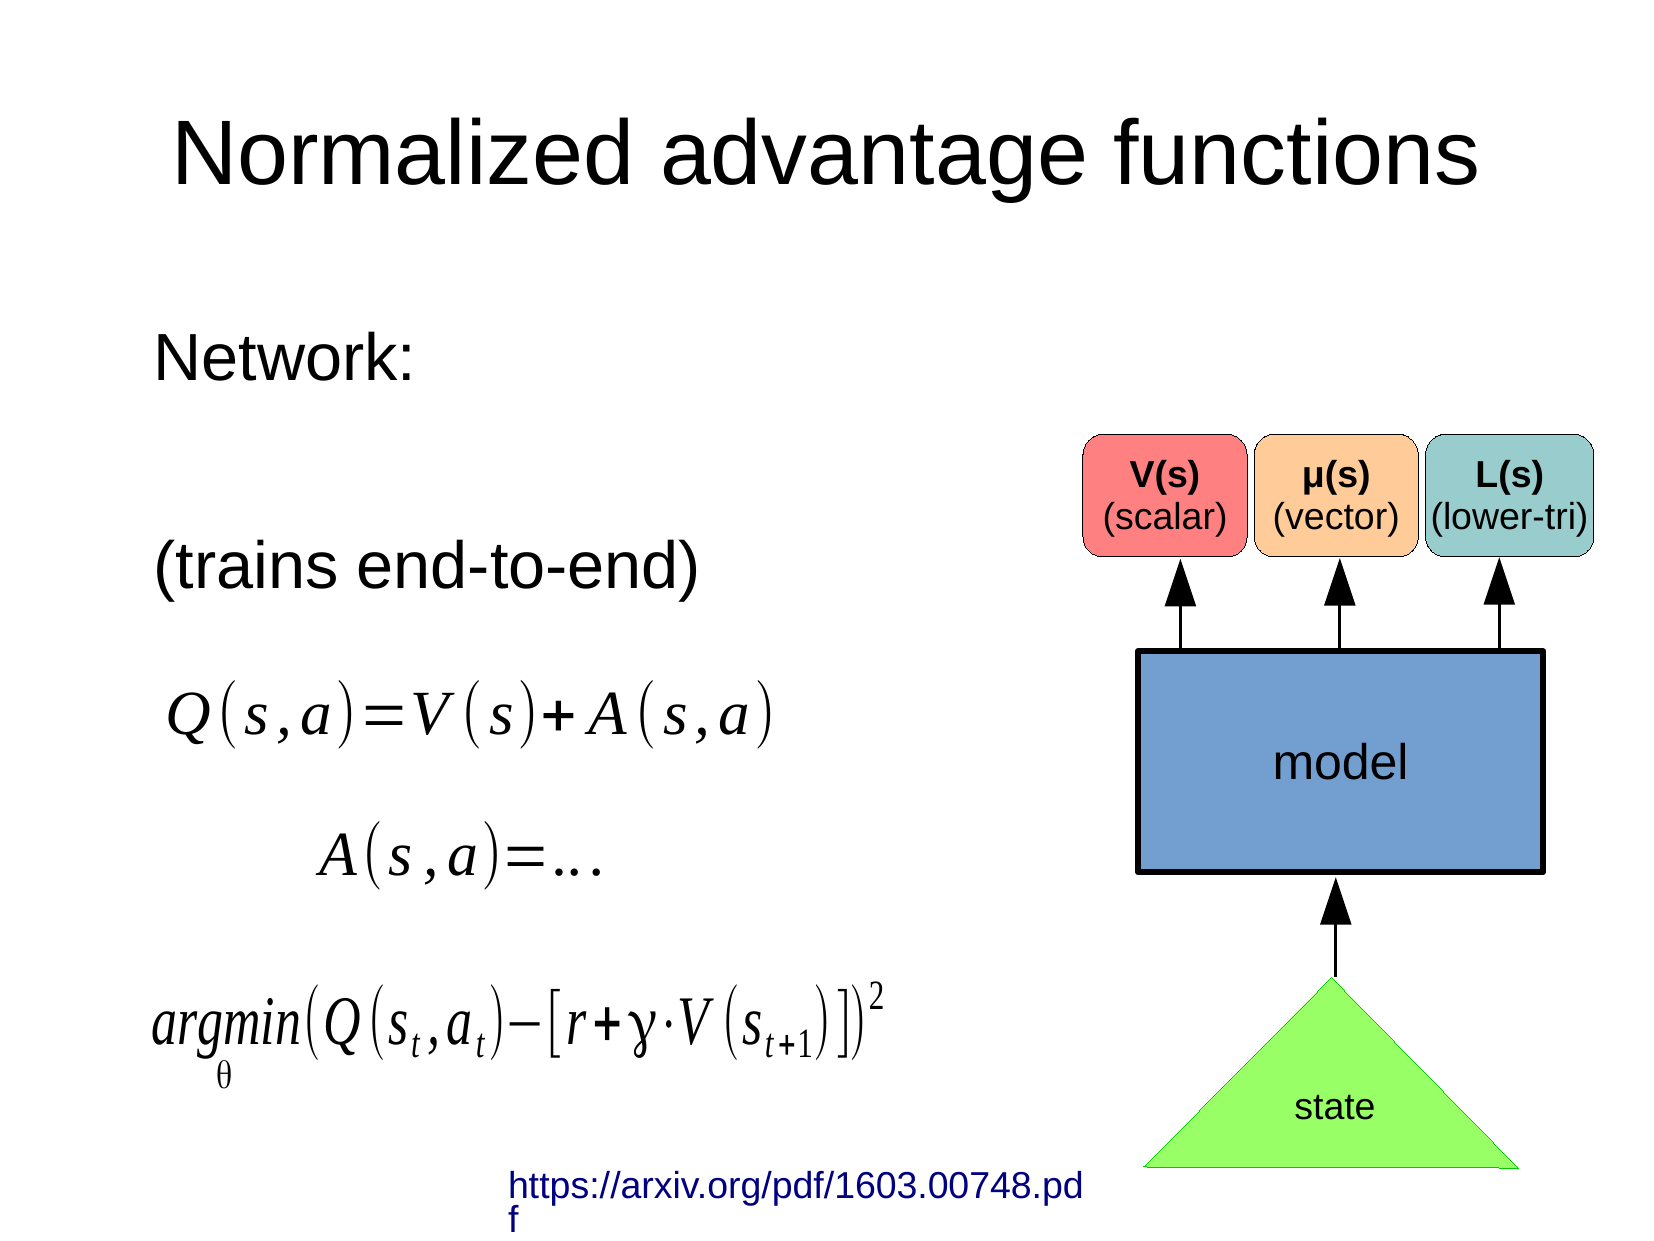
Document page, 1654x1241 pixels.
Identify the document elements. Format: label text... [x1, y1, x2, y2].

text_box μ(s) (vector) [1254, 434, 1419, 557]
list Network: (trains end-to-end) [82, 319, 1571, 1185]
chart [296, 816, 620, 893]
text_box V(s) (scalar) [1082, 434, 1248, 557]
text_box model [1138, 651, 1544, 873]
text_box [1143, 977, 1422, 1168]
text_box [1425, 1072, 1519, 1169]
text_box state [1245, 1069, 1425, 1179]
chart [150, 675, 792, 751]
title Normalized advantage functions [82, 49, 1571, 257]
text_box https://arxiv.org/pdf/1603.00748.pdf [493, 1157, 1109, 1215]
chart [138, 970, 895, 1090]
text_box L(s) (lower-tri) [1425, 434, 1594, 557]
